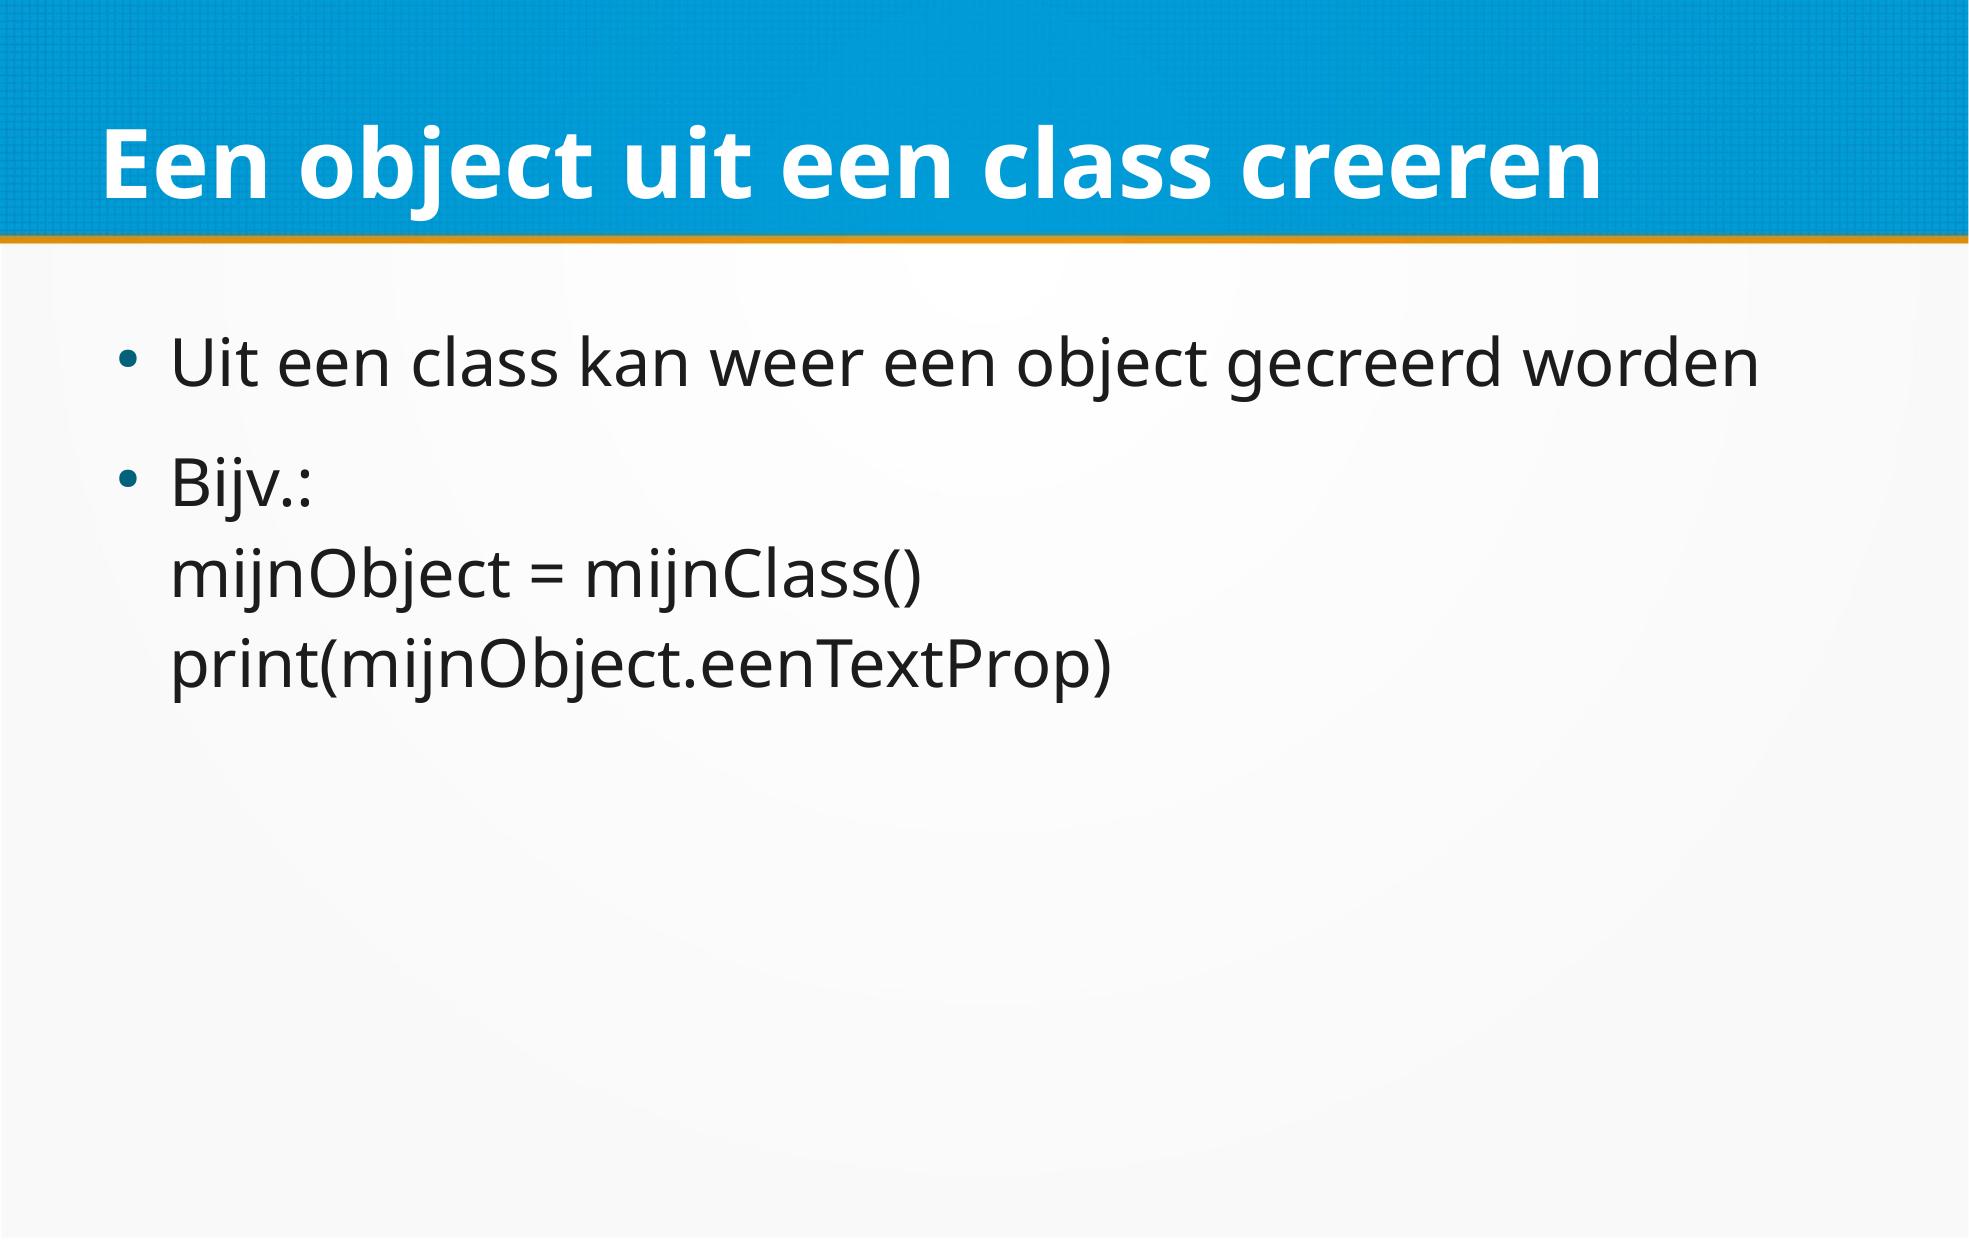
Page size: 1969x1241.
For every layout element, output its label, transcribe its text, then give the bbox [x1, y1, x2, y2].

picture [0, 233, 1969, 1241]
list Uit een class kan weer een object gecreerd worden Bijv.: mijnObject = mijnClass() print(mijnObject.eenTextProp) [98, 315, 1861, 1081]
title Een object uit een class creeren [98, 19, 1870, 227]
